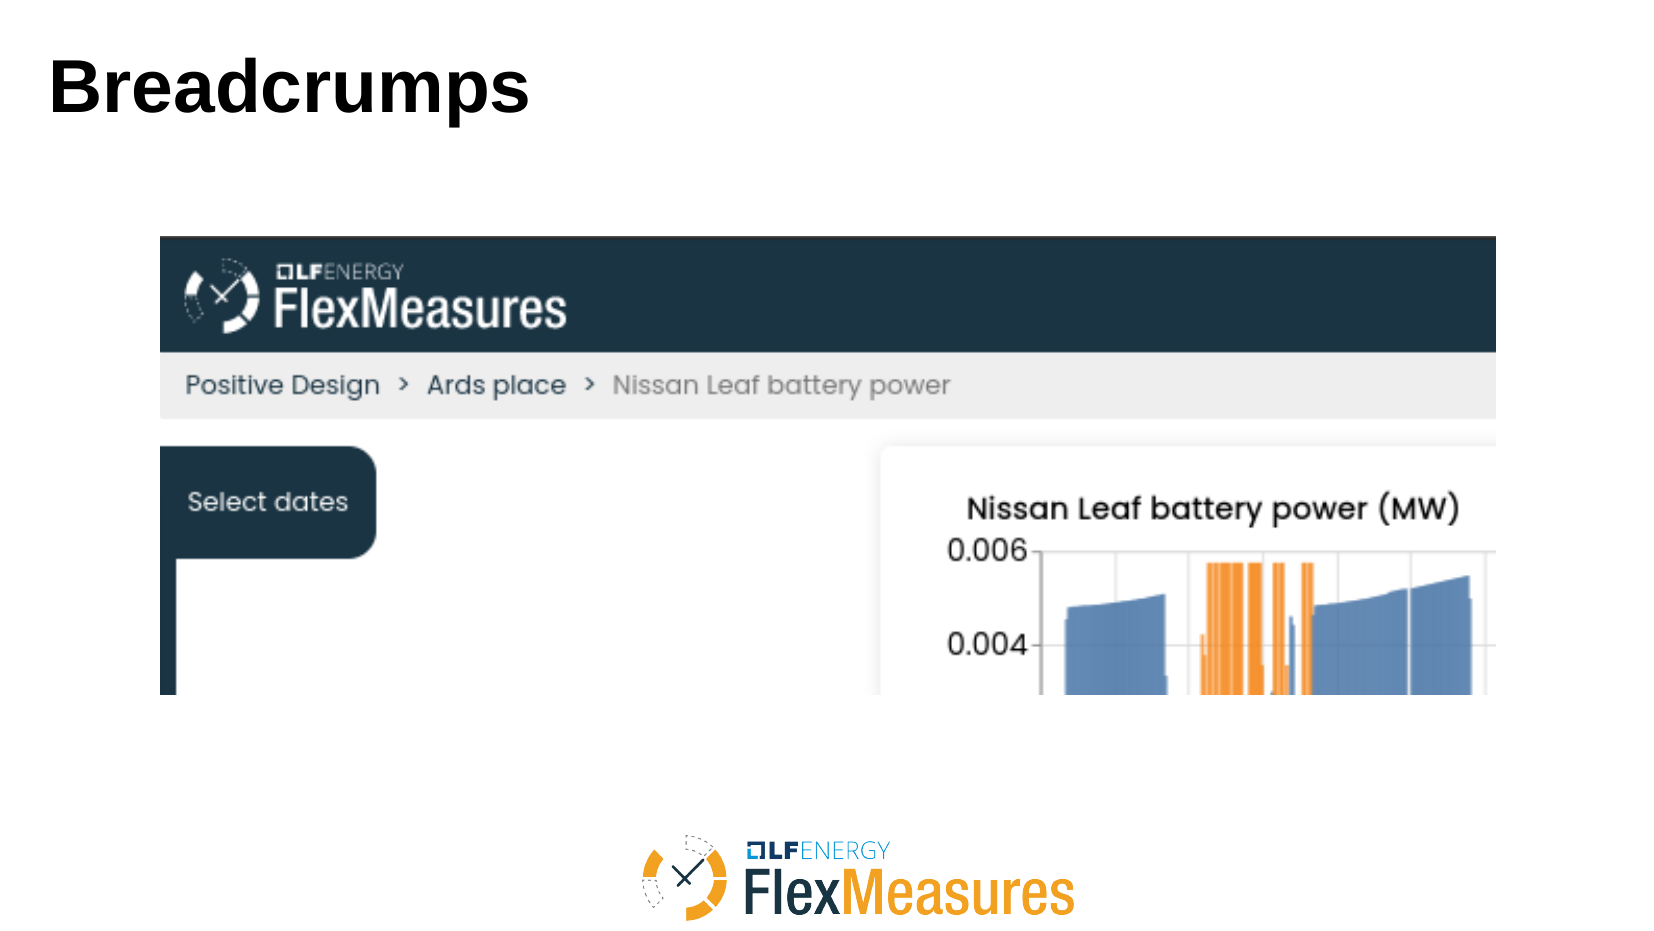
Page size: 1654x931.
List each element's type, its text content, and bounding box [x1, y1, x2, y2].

text_box Breadcrumps [0, 37, 1613, 188]
picture [642, 835, 1074, 921]
picture [160, 236, 1496, 695]
